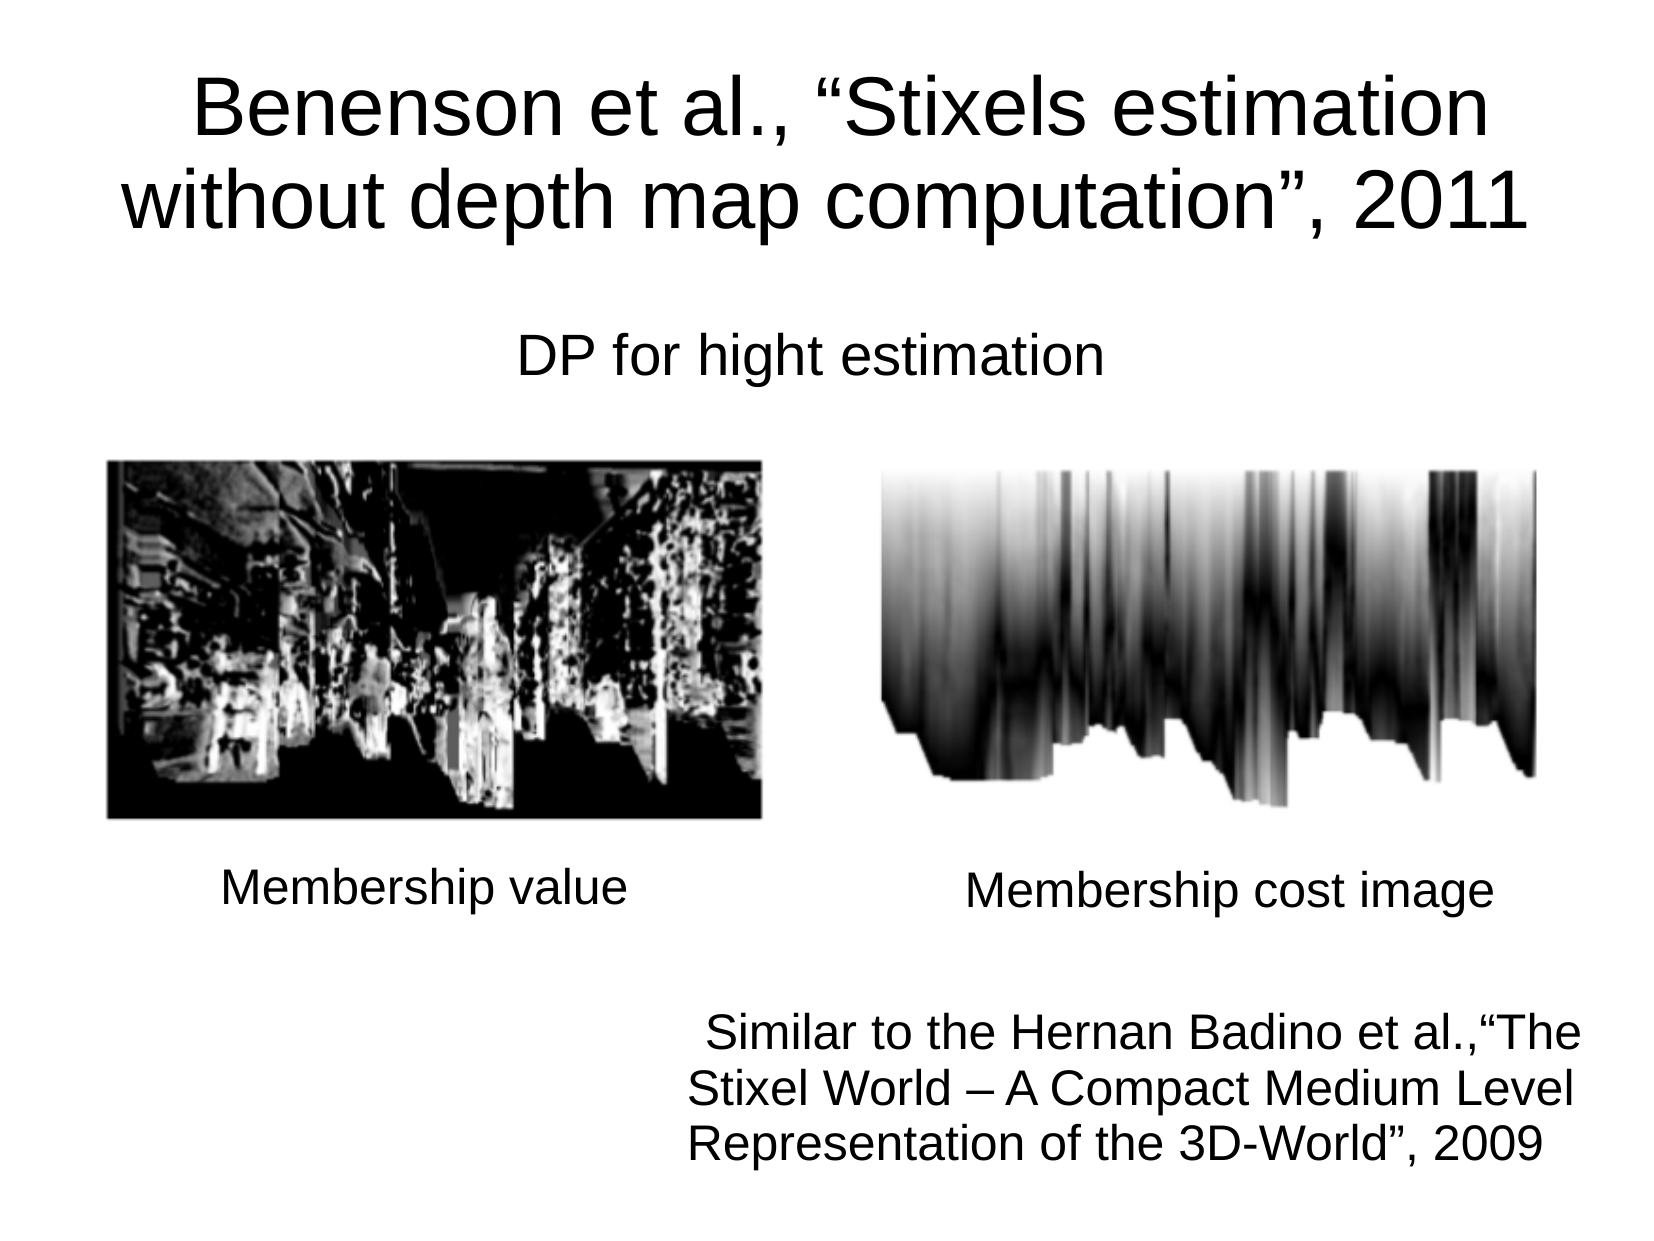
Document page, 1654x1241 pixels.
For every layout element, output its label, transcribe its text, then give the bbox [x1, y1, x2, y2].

subtitle Similar to the Hernan Badino et al.,“The Stixel World – A Compact Medium Level Representation of the 3D-World”, 2009 [686, 981, 1610, 1195]
text_box Membership cost image [900, 855, 1561, 926]
title Benenson et al., “Stixels estimation without depth map computation”, 2011 [82, 49, 1571, 257]
picture [82, 432, 1552, 838]
text_box DP for hight estimation [466, 315, 1187, 395]
text_box Membership value [176, 851, 672, 923]
